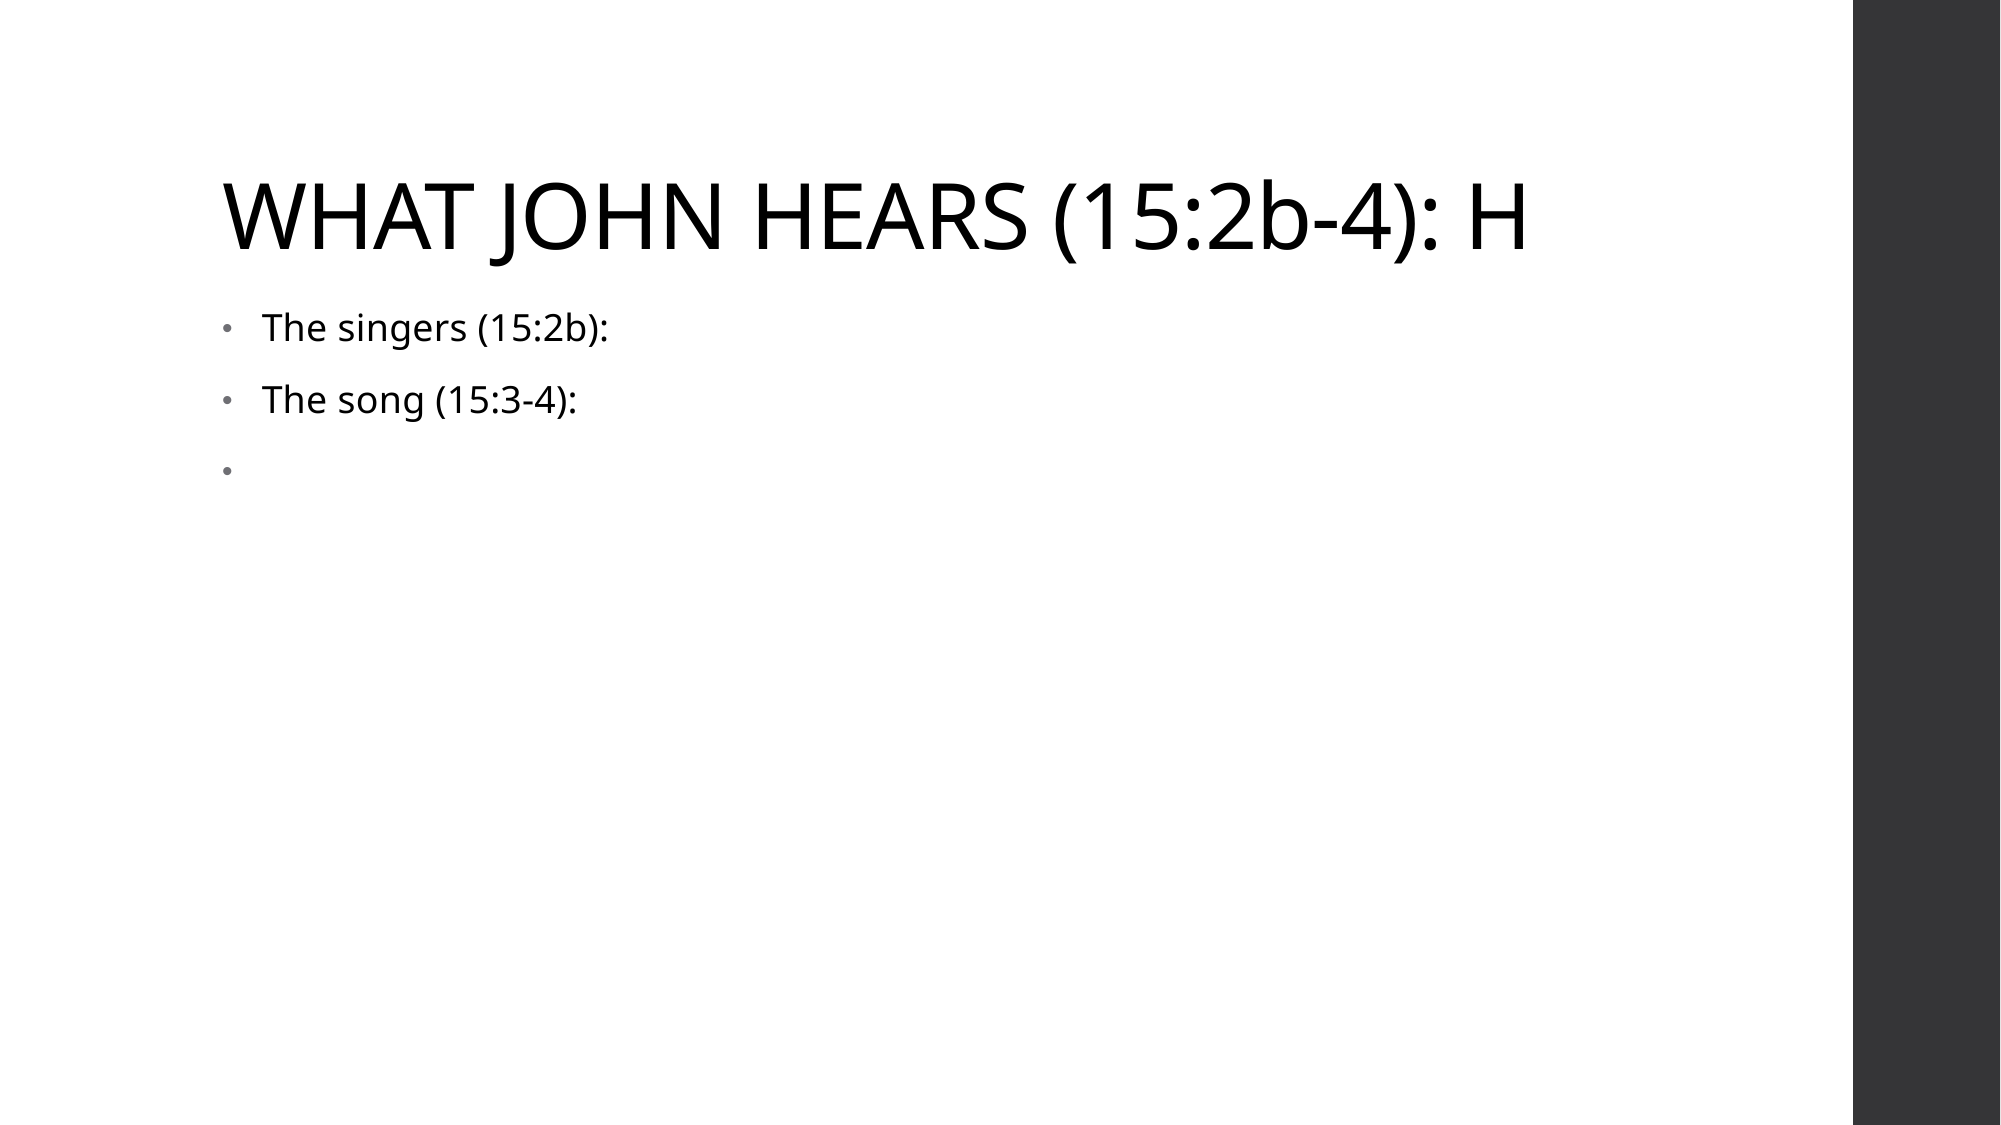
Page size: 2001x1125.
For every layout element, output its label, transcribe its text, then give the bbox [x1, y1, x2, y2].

title WHAT JOHN HEARS (15:2b-4): H [206, 60, 1797, 278]
list The singers (15:2b): The song (15:3-4): [206, 299, 1617, 1014]
